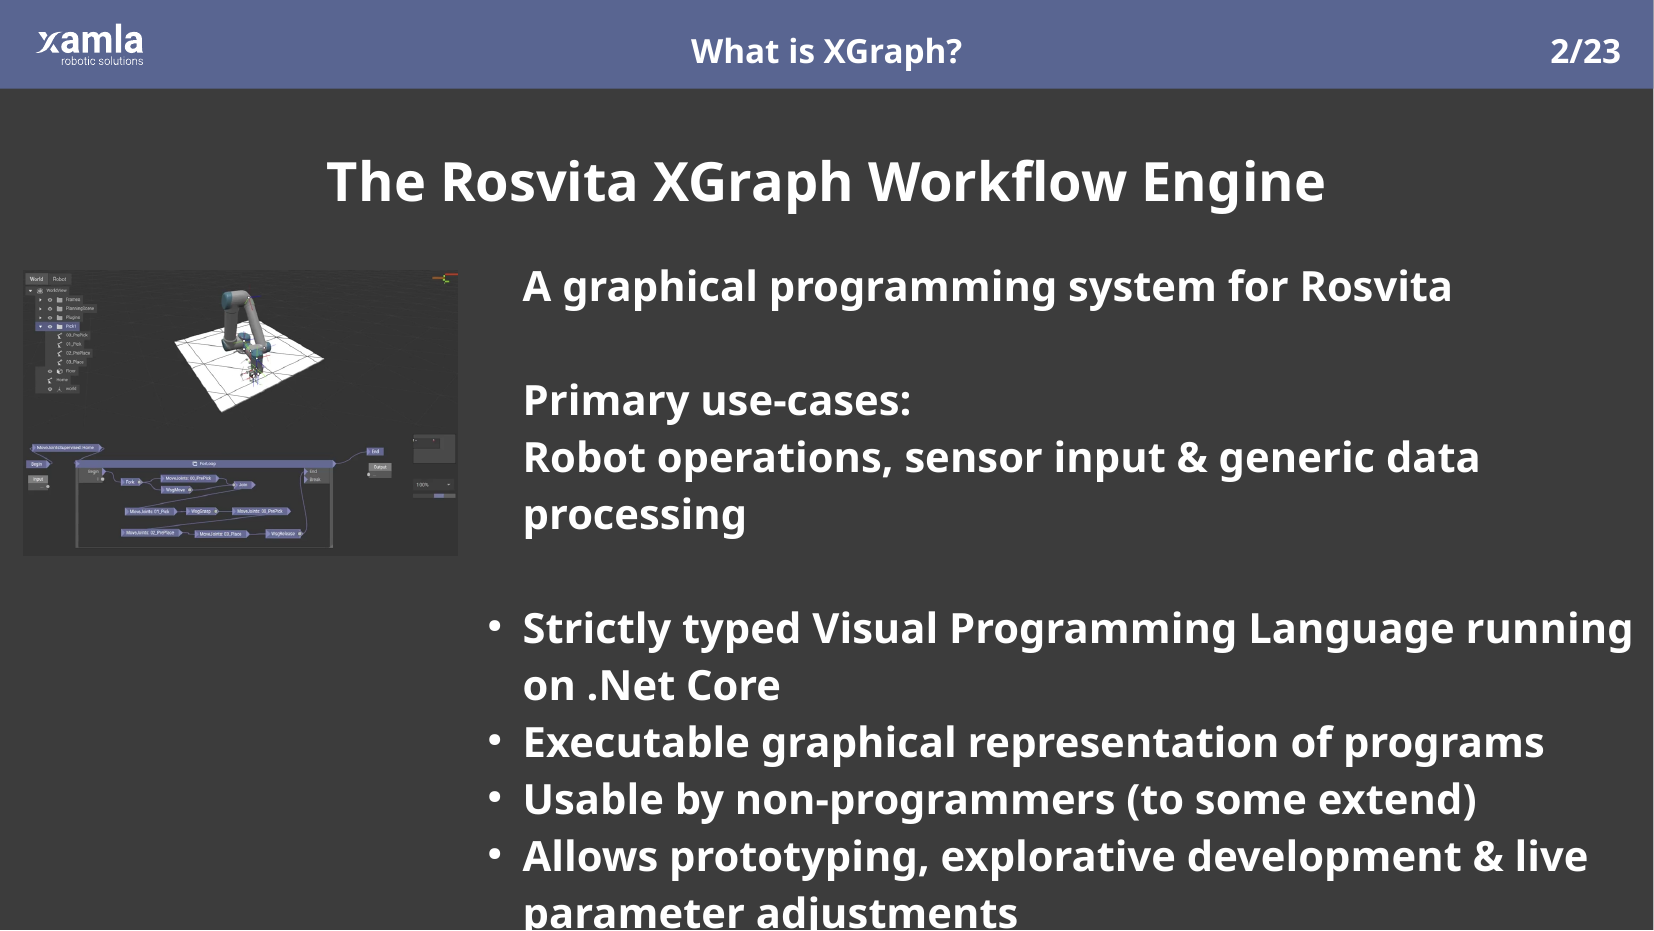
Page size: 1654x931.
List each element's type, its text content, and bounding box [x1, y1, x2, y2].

picture [35, 23, 143, 65]
picture [23, 270, 458, 556]
text_box What is XGraph? [296, 20, 1357, 83]
text_box A graphical programming system for Rosvita Primary use-cases: Robot operations, sensor input & generic data processing Strictly typed Visual Programming Language running on .Net Core Executable graphical representation of programs Usable by non-programmers (to some extend) Allows prototyping, explorative development & live parameter adjustments Easily extensible via .Net (C#) and Python scripts Arbitrary composition and nesting (via Graph Instances) [472, 249, 1654, 931]
text_box [0, 0, 1654, 89]
text_box The Rosvita XGraph Workflow Engine [188, 135, 1465, 228]
text_box 2/23 [1511, 20, 1636, 83]
